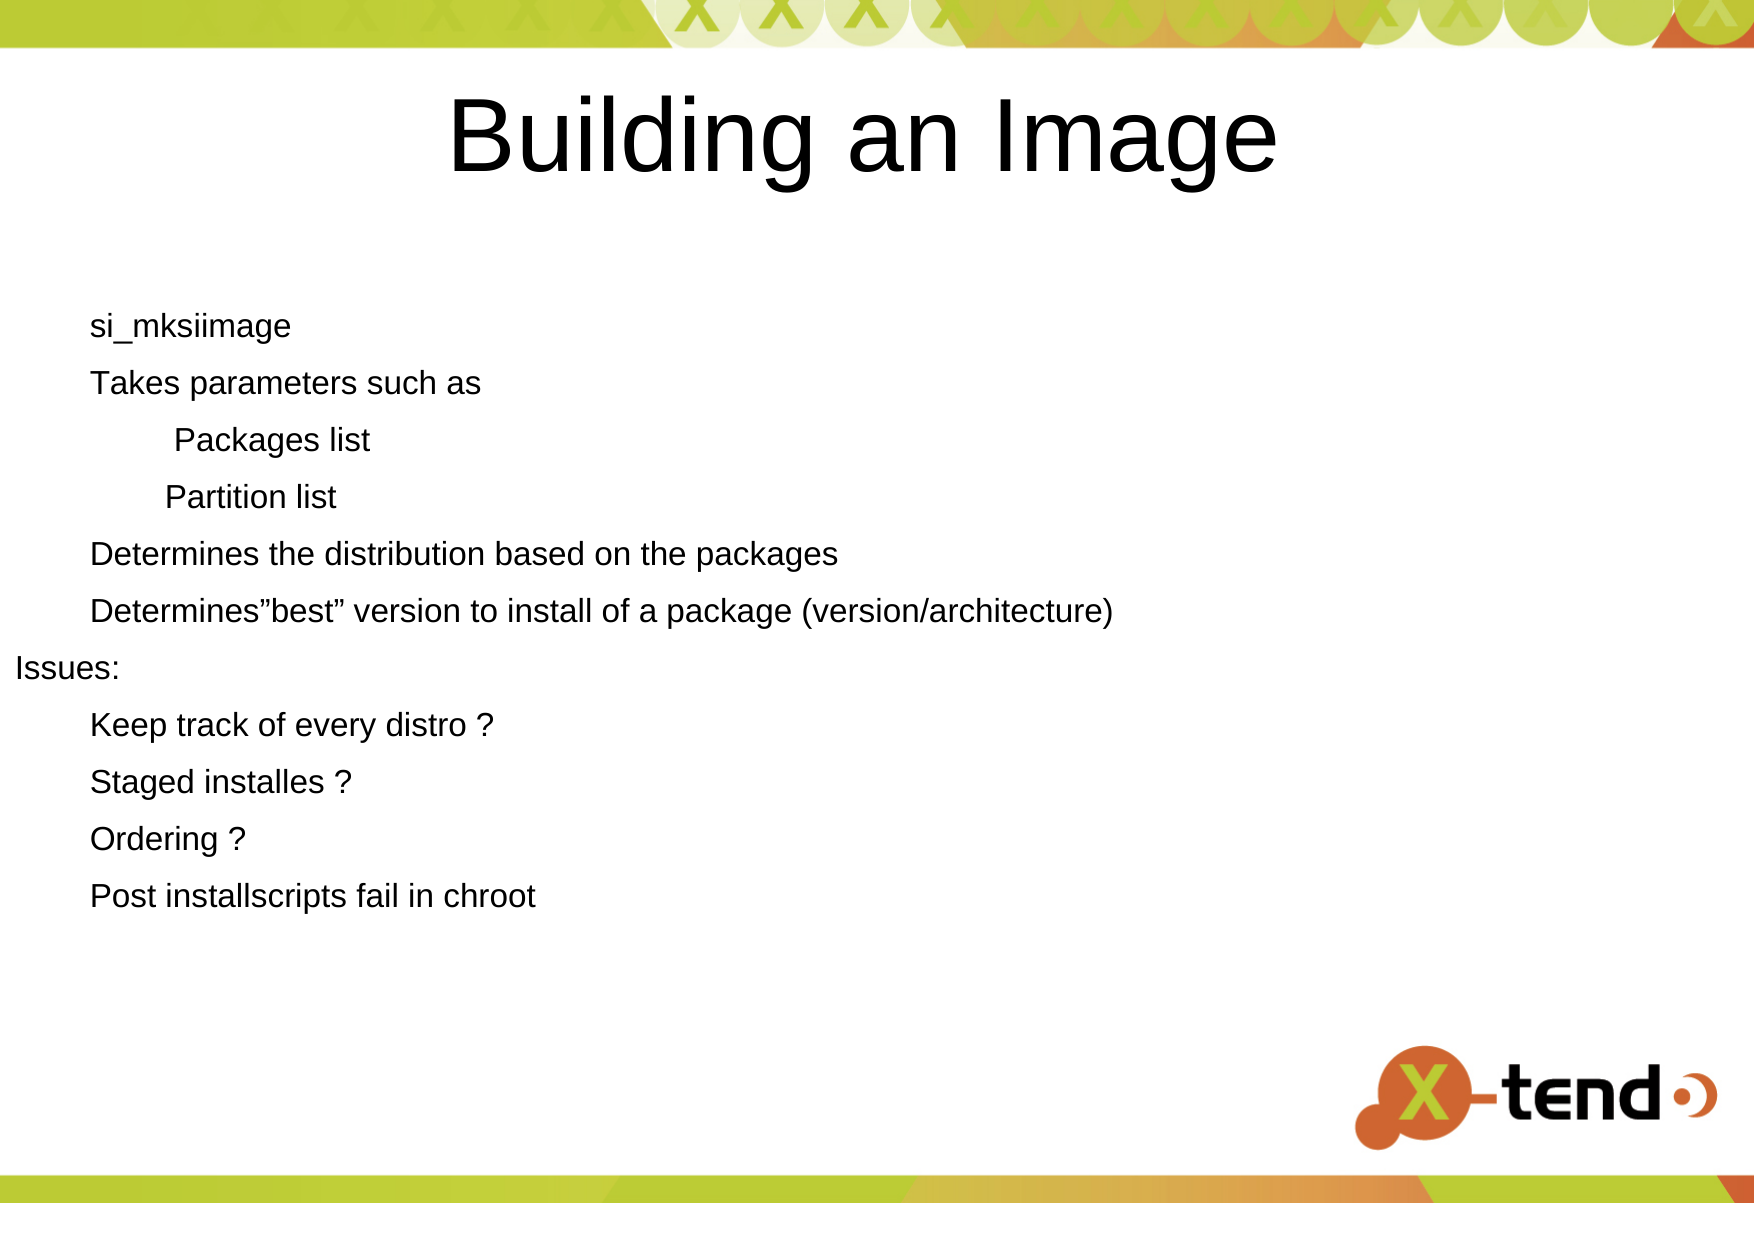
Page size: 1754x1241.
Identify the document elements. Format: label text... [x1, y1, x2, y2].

list [87, 290, 1667, 1109]
title Building an Image [75, 0, 1654, 208]
picture [0, 0, 1754, 1203]
